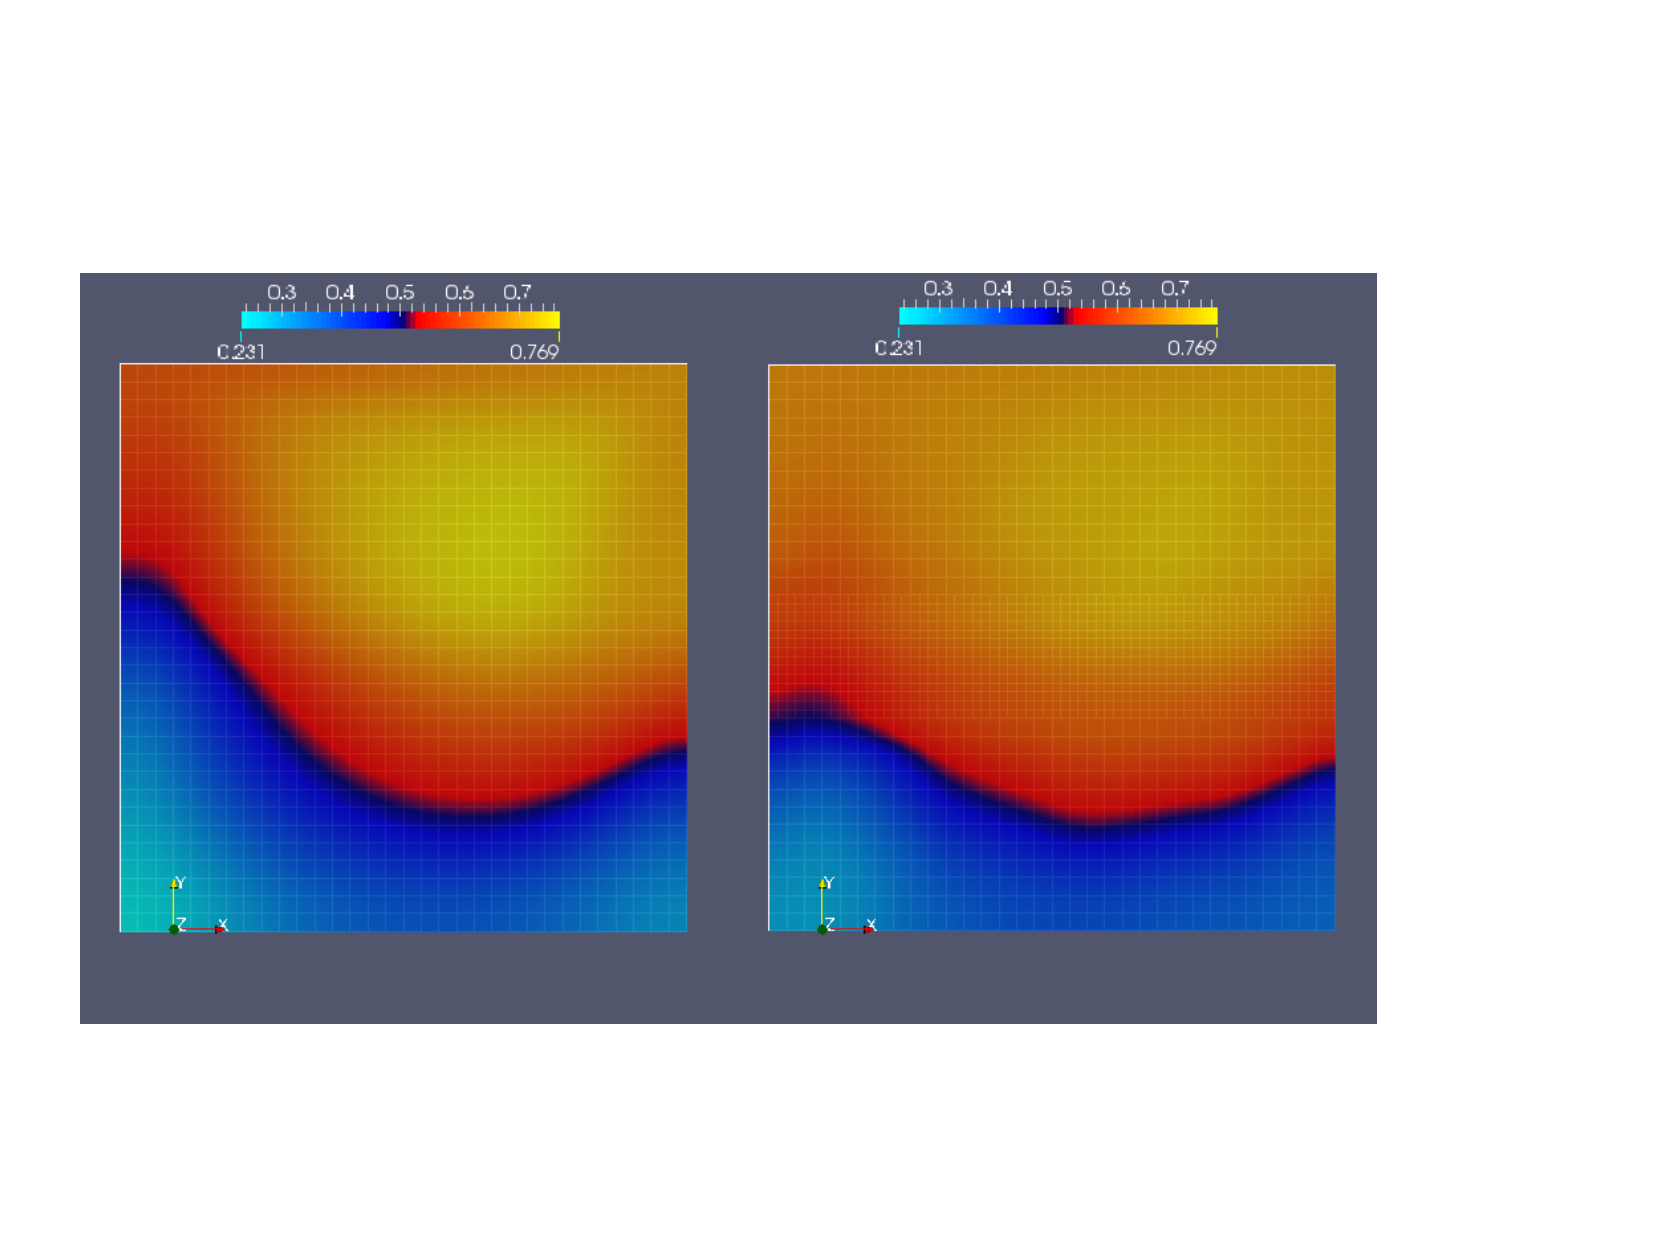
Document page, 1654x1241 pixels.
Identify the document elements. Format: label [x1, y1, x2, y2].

picture [80, 273, 1377, 1024]
